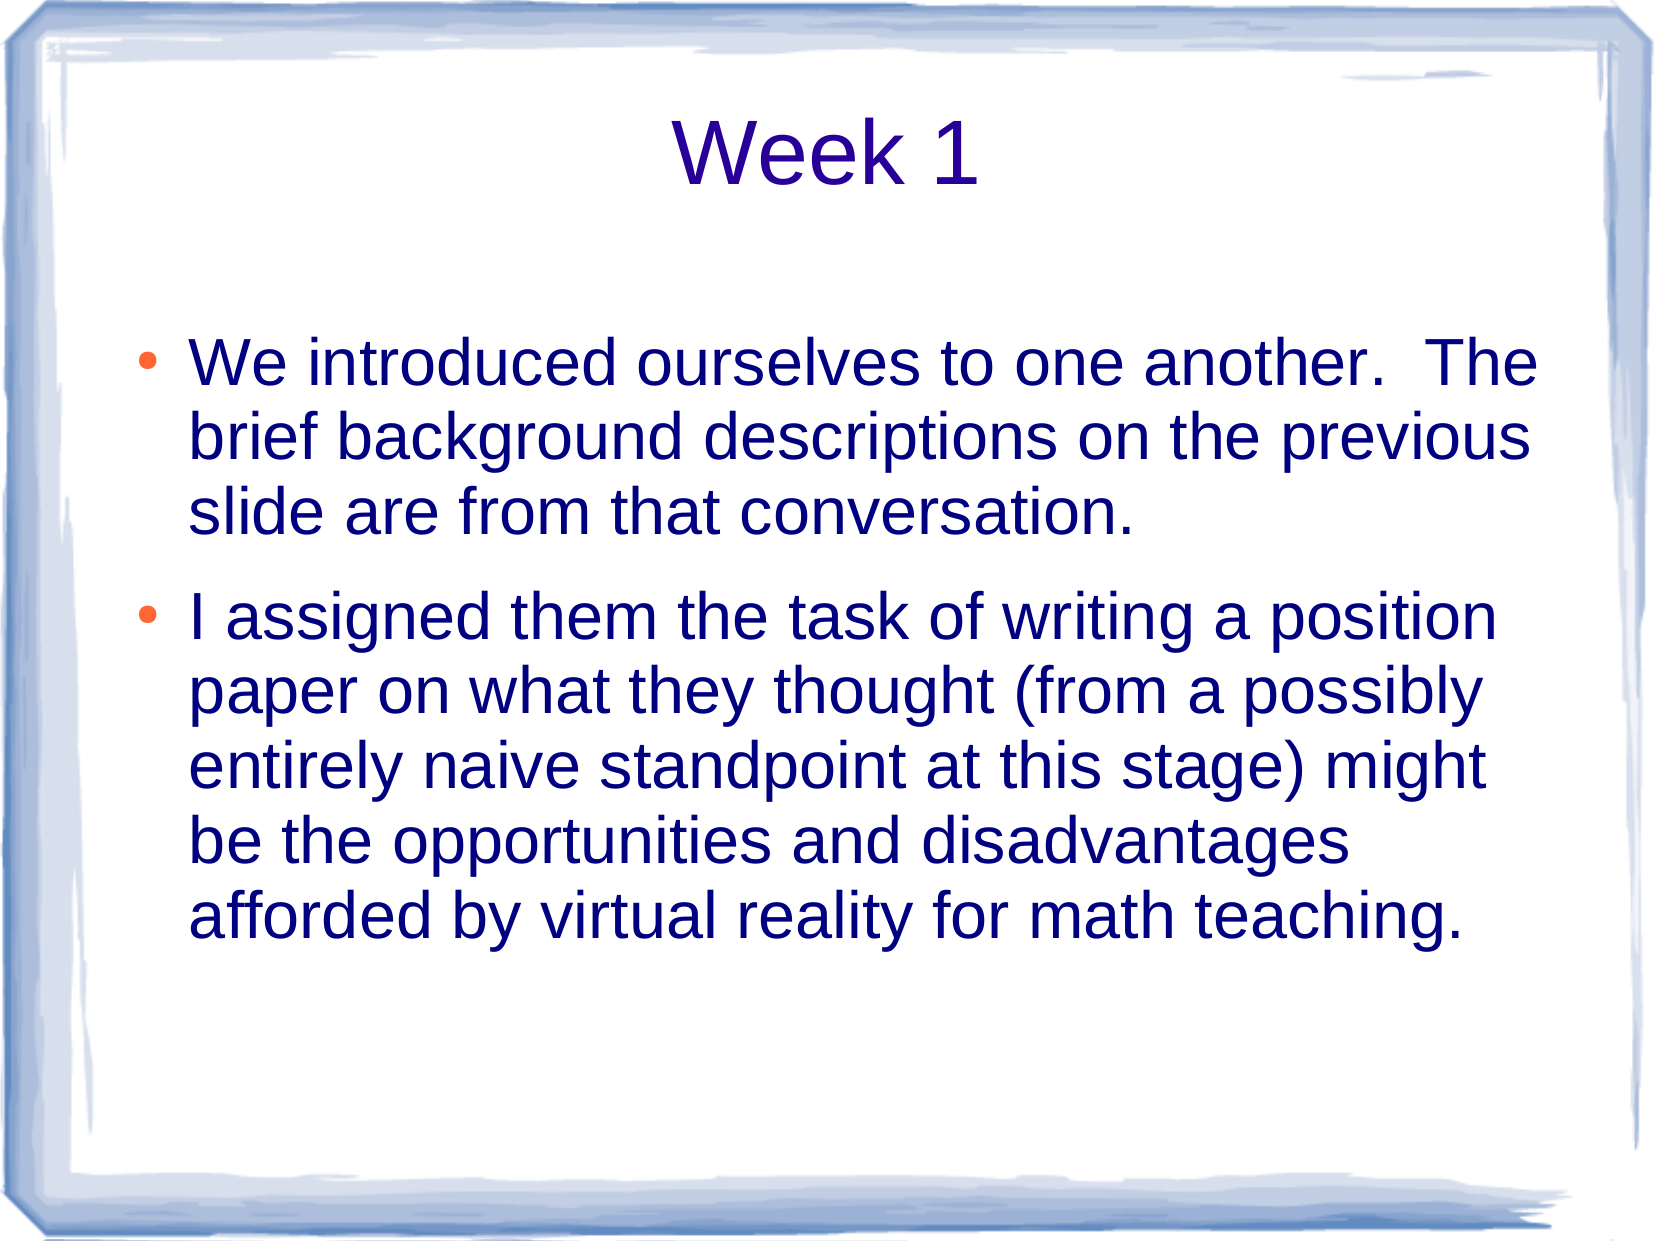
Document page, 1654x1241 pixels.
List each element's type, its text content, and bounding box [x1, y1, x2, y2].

picture [0, 0, 1654, 1241]
list We introduced ourselves to one another. The brief background descriptions on the previous slide are from that conversation. I assigned them the task of writing a position paper on what they thought (from a possibly entirely naive standpoint at this stage) might be the opportunities and disadvantages afforded by virtual reality for math teaching. [118, 324, 1571, 990]
title Week 1 [82, 56, 1571, 250]
